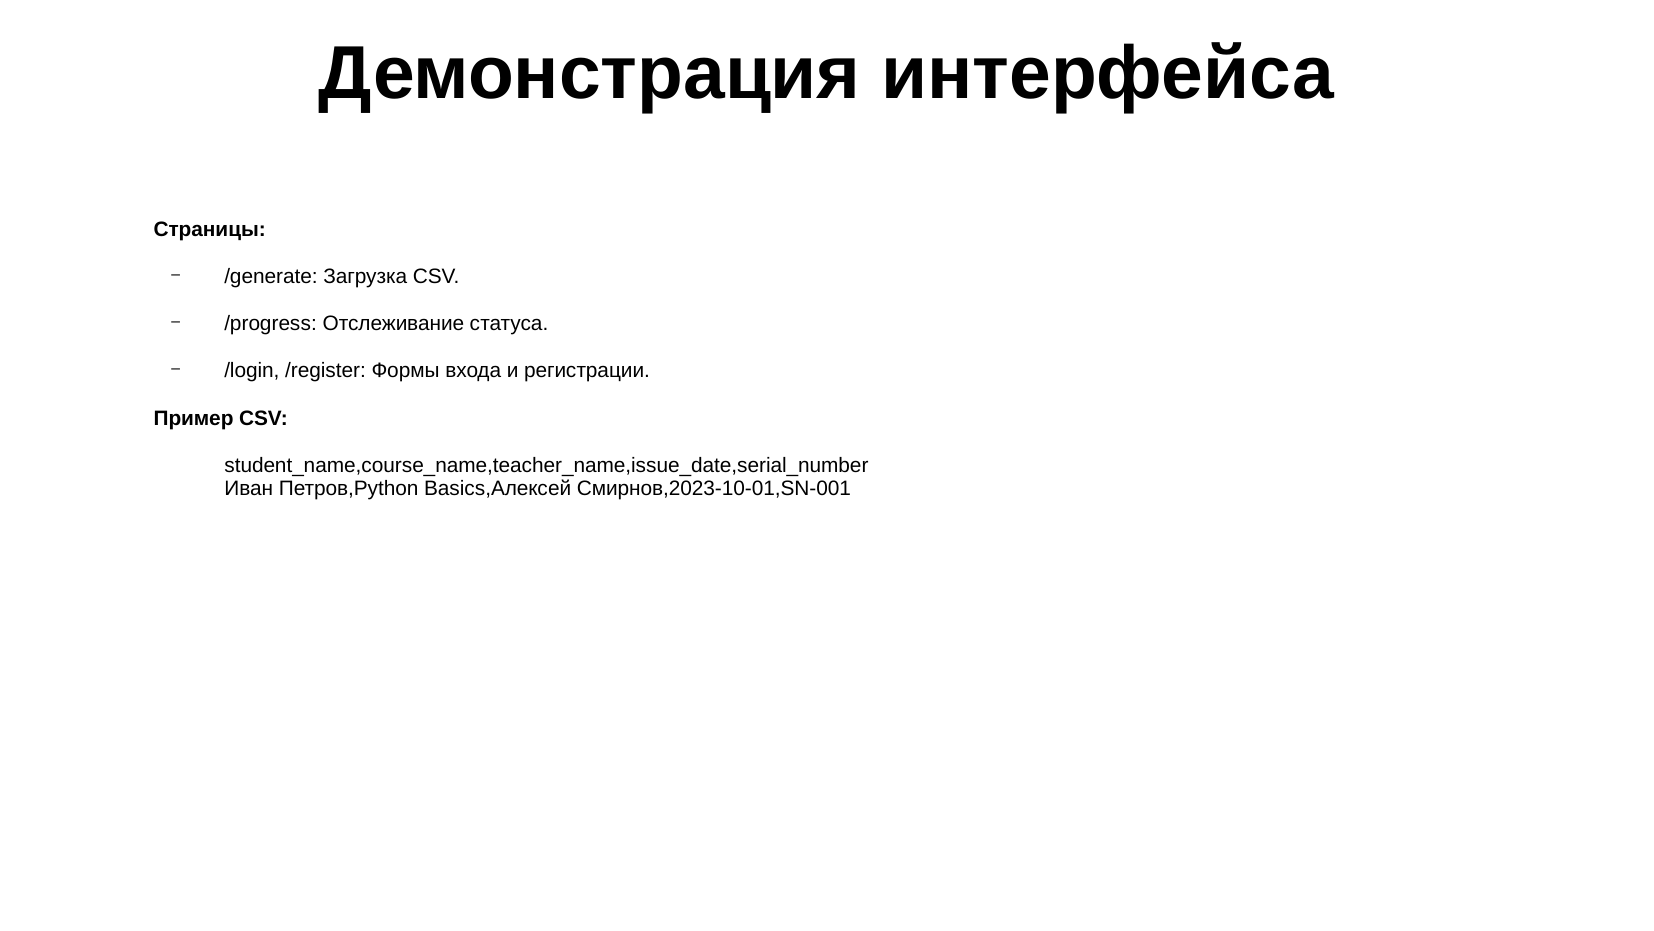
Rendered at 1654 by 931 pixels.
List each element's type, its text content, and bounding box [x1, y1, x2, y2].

list Страницы: /generate: Загрузка CSV. /progress: Отслеживание статуса. /login, /register: Формы входа и регистрации. Пример CSV: student_name,course_name,teacher_name,issue_date,serial_number Иван Петров,Python Basics,Алексей Смирнов,2023-10-01,SN-001 [82, 217, 1571, 758]
title Демонстрация интерфейса [82, 30, 1571, 199]
